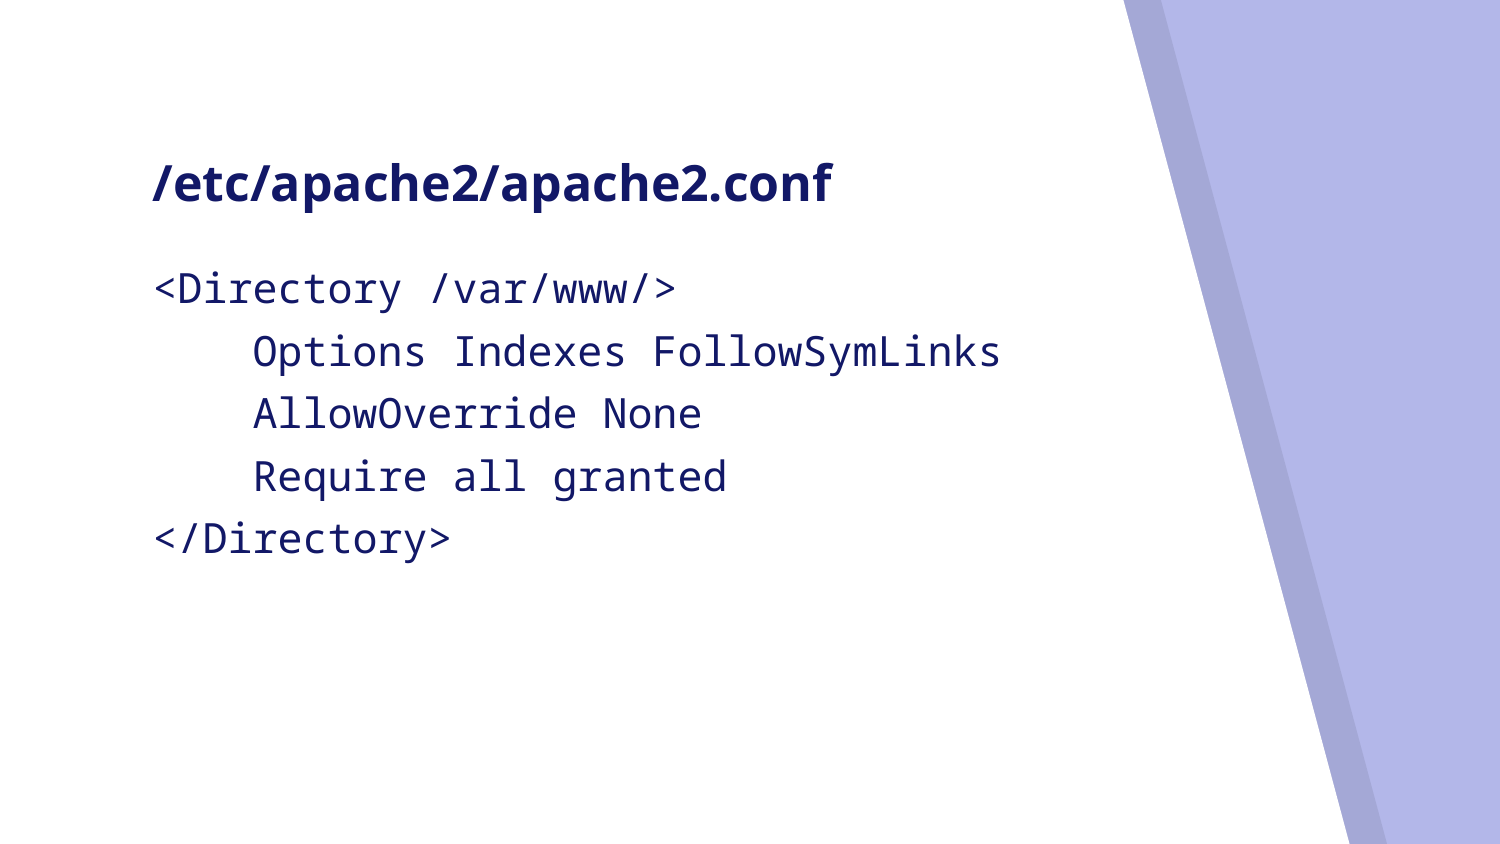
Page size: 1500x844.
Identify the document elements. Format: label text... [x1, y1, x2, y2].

list <Directory /var/www/> Options Indexes FollowSymLinks AllowOverride None Require all granted </Directory> [137, 246, 1217, 617]
title /etc/apache2/apache2.conf [137, 146, 1011, 227]
